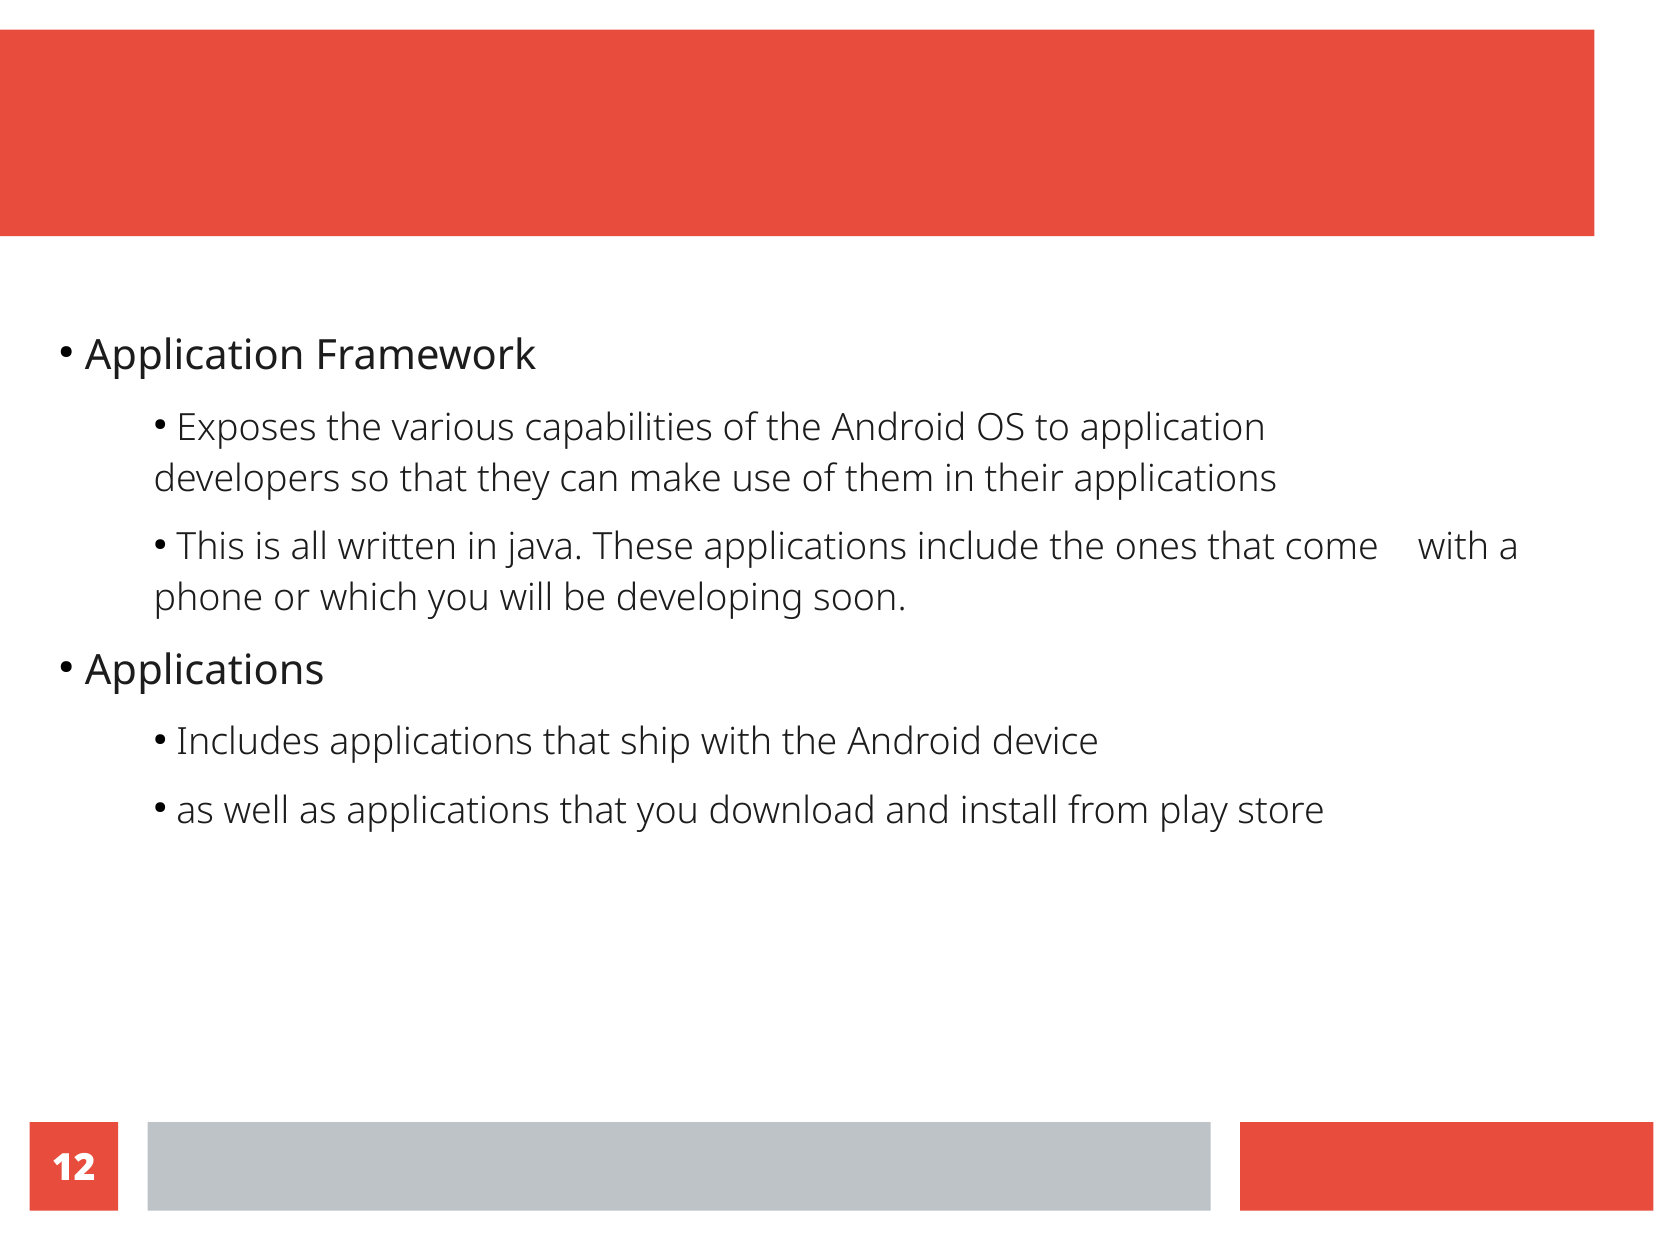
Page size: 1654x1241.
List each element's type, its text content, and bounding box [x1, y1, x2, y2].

list Application Framework Exposes the various capabilities of the Android OS to application developers so that they can make use of them in their applications This is all written in java. These applications include the ones that come with a phone or which you will be developing soon. Applications Includes applications that ship with the Android device as well as applications that you download and install from play store [59, 324, 1565, 1093]
